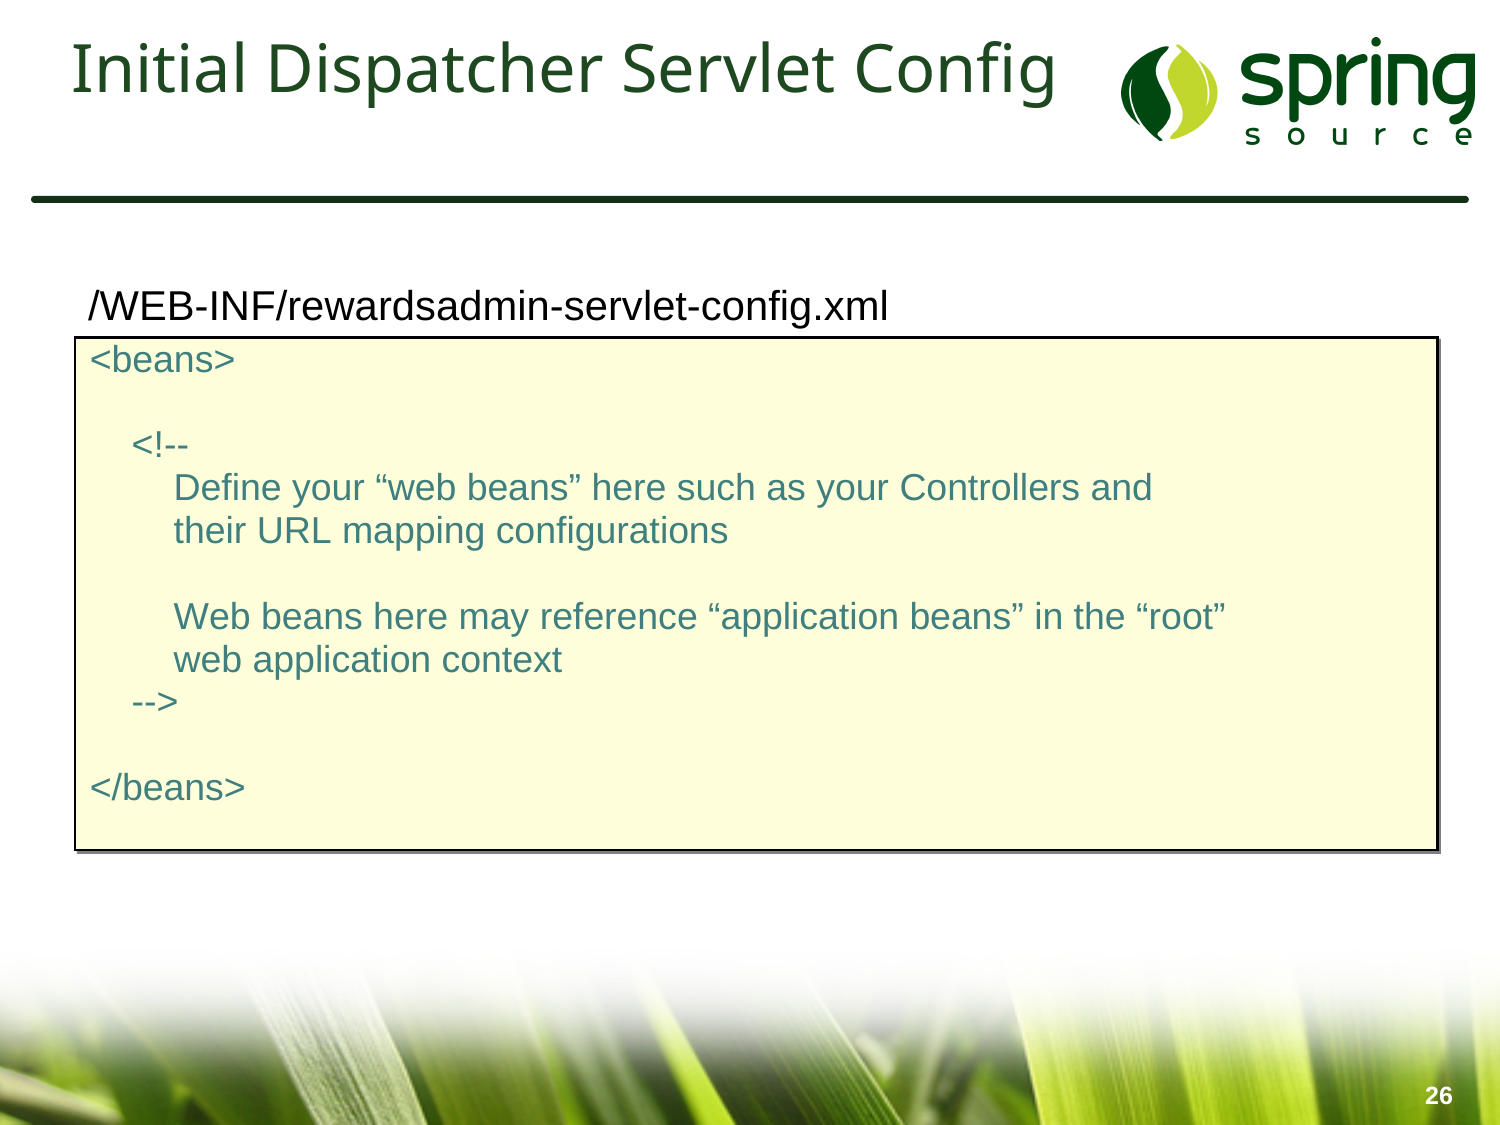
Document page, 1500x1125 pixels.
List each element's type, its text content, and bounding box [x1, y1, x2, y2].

picture [1121, 37, 1475, 145]
text_box /WEB-INF/rewardsadmin-servlet-config.xml [73, 275, 905, 337]
picture [0, 944, 1500, 1125]
title Initial Dispatcher Servlet Config [56, 13, 1089, 191]
text_box <beans> <!-- Define your “web beans” here such as your Controllers and their URL mapping configurations Web beans here may reference “application beans” in the “root” web application context --> </beans> [75, 337, 1438, 850]
